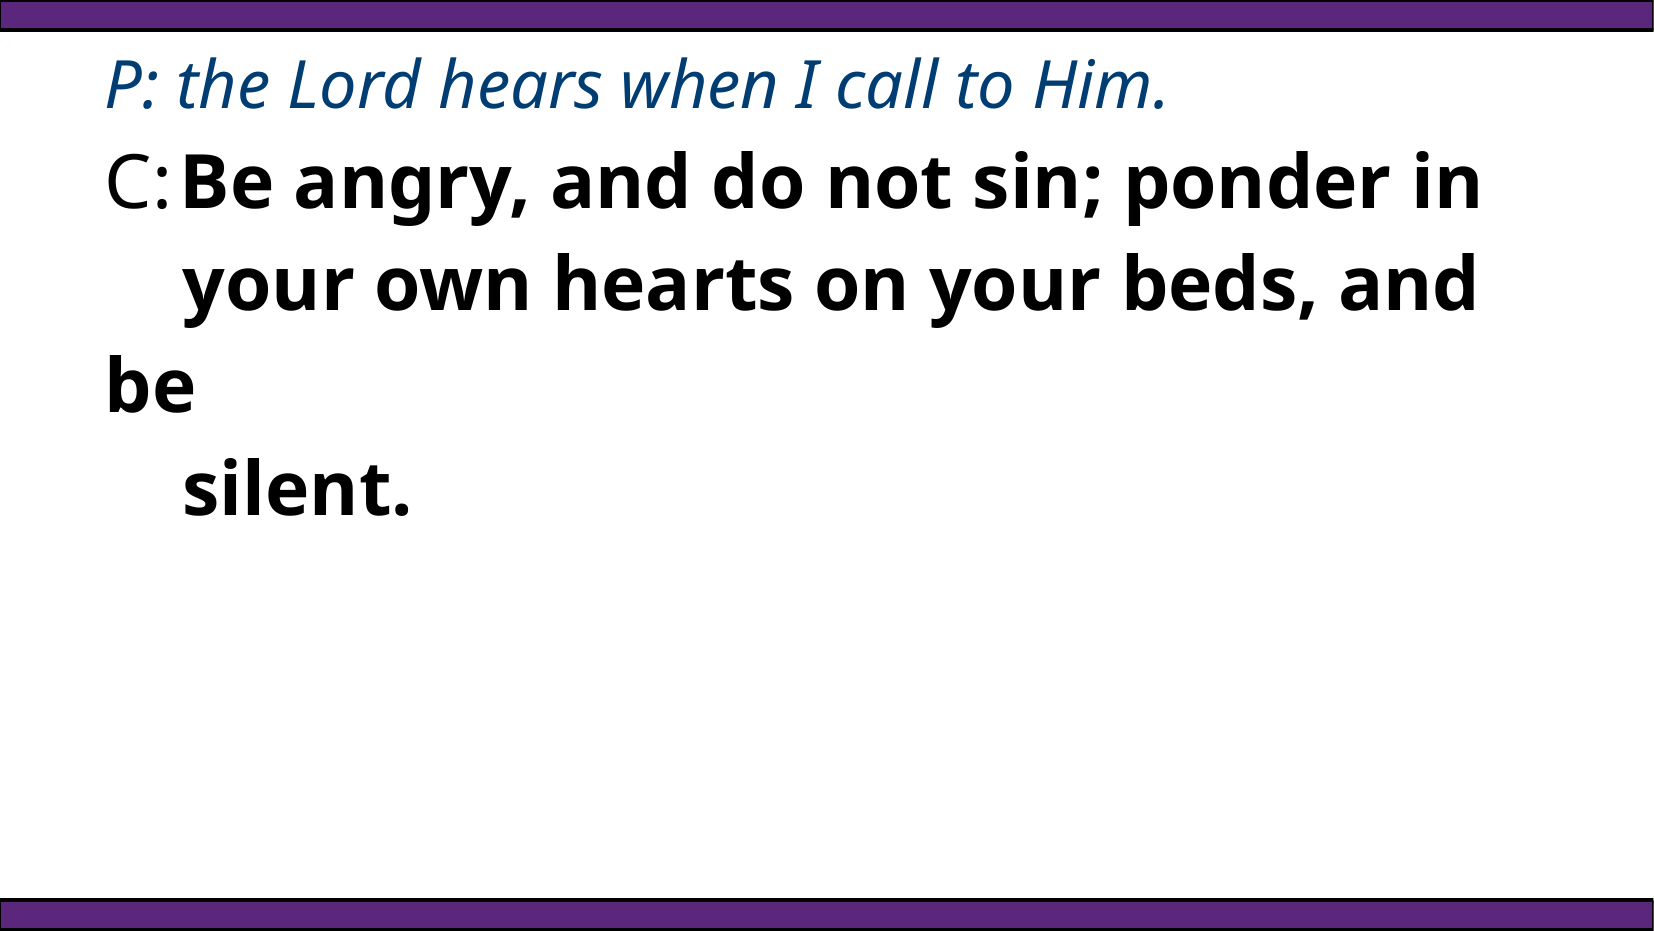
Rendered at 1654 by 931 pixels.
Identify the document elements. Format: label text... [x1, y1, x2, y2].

text_box P: the Lord hears when I call to Him. C: Be angry, and do not sin; ponder in your own hearts on your beds, and be silent. [90, 30, 1576, 433]
text_box [0, 900, 1654, 931]
picture [0, 31, 1654, 900]
text_box [0, 0, 1654, 31]
